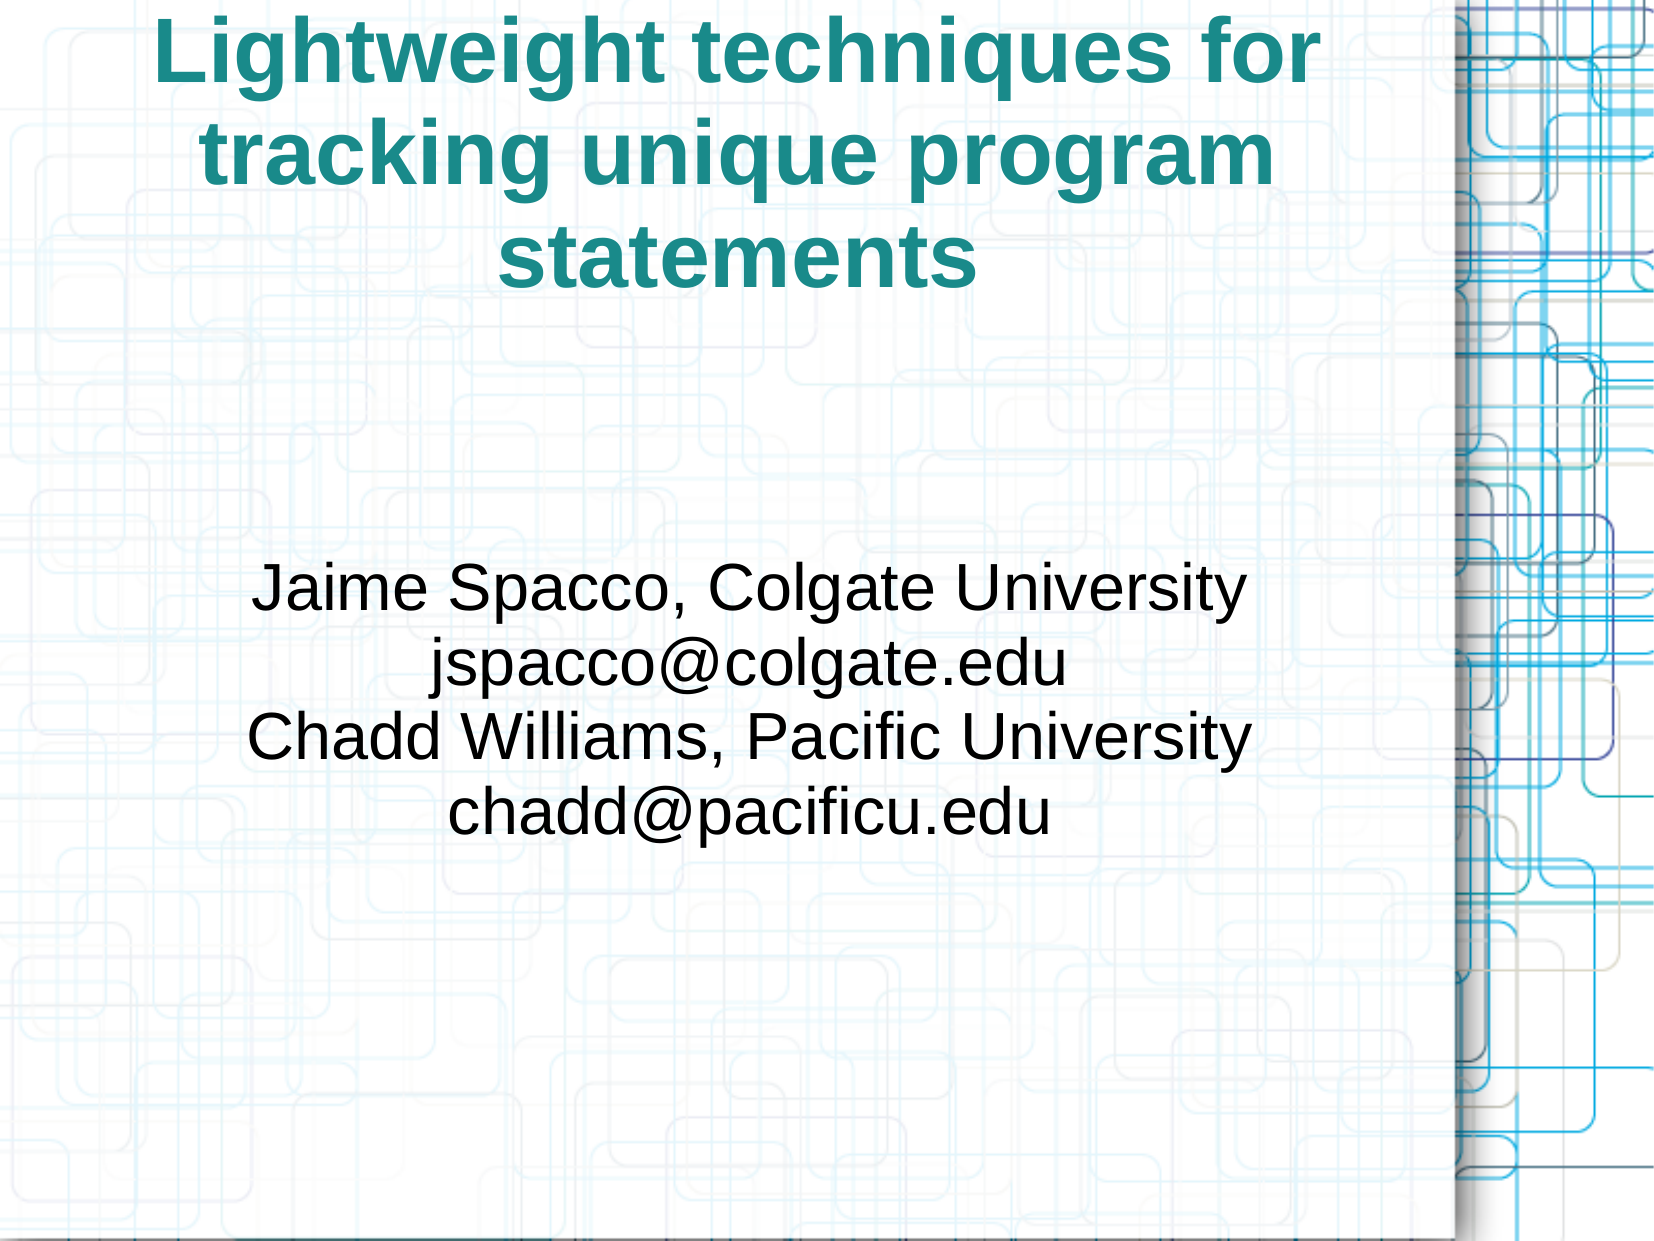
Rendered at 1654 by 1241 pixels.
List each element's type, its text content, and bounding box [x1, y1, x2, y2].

picture [0, 0, 1654, 1241]
subtitle Jaime Spacco, Colgate University jspacco@colgate.edu Chadd Williams, Pacific University chadd@pacificu.edu [82, 297, 1418, 1102]
title Lightweight techniques for tracking unique program statements [59, 0, 1418, 307]
